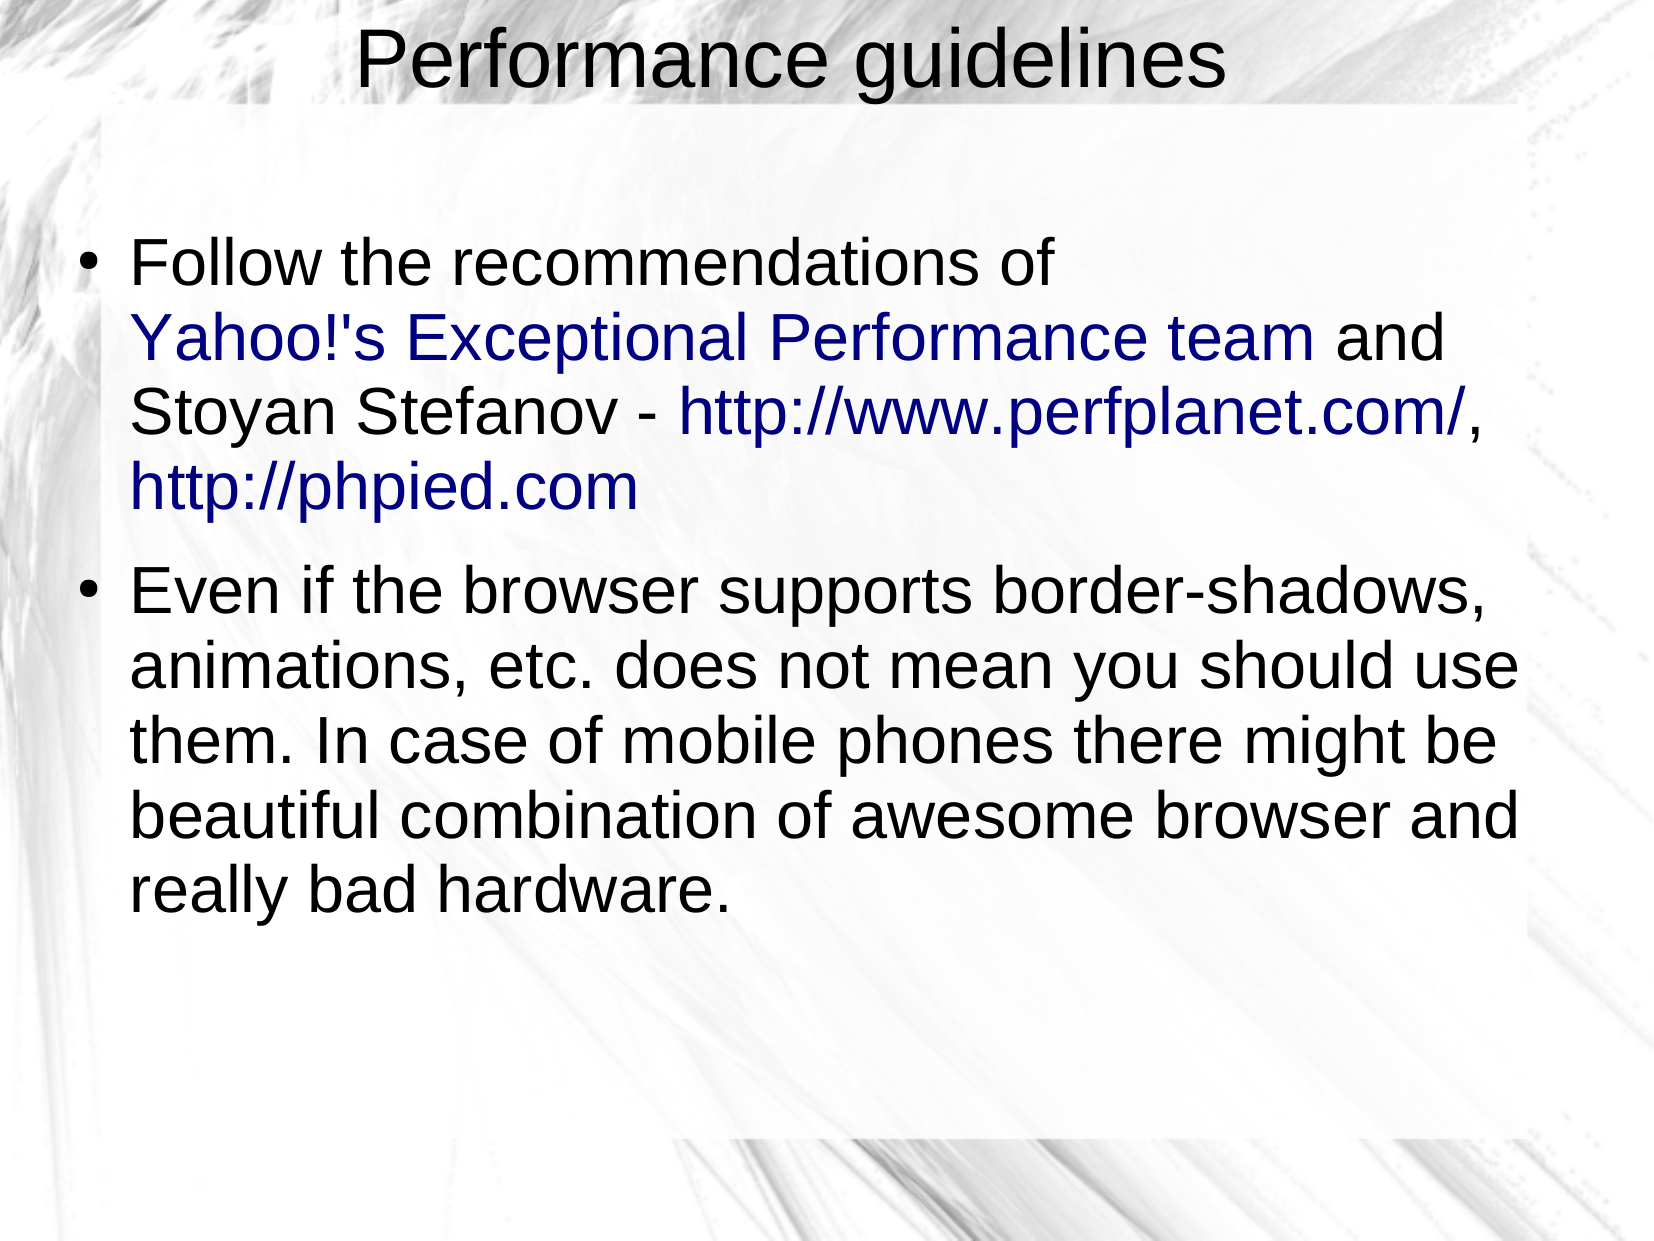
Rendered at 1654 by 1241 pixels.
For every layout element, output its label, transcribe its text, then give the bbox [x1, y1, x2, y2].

picture [0, 0, 1654, 1241]
title Performance guidelines [47, 0, 1536, 119]
list Follow the recommendations of Yahoo!'s Exceptional Performance team and Stoyan Stefanov - http://www.perfplanet.com/, http://phpied.com Even if the browser supports border-shadows, animations, etc. does not mean you should use them. In case of mobile phones there might be beautiful combination of awesome browser and really bad hardware. [59, 120, 1548, 1087]
